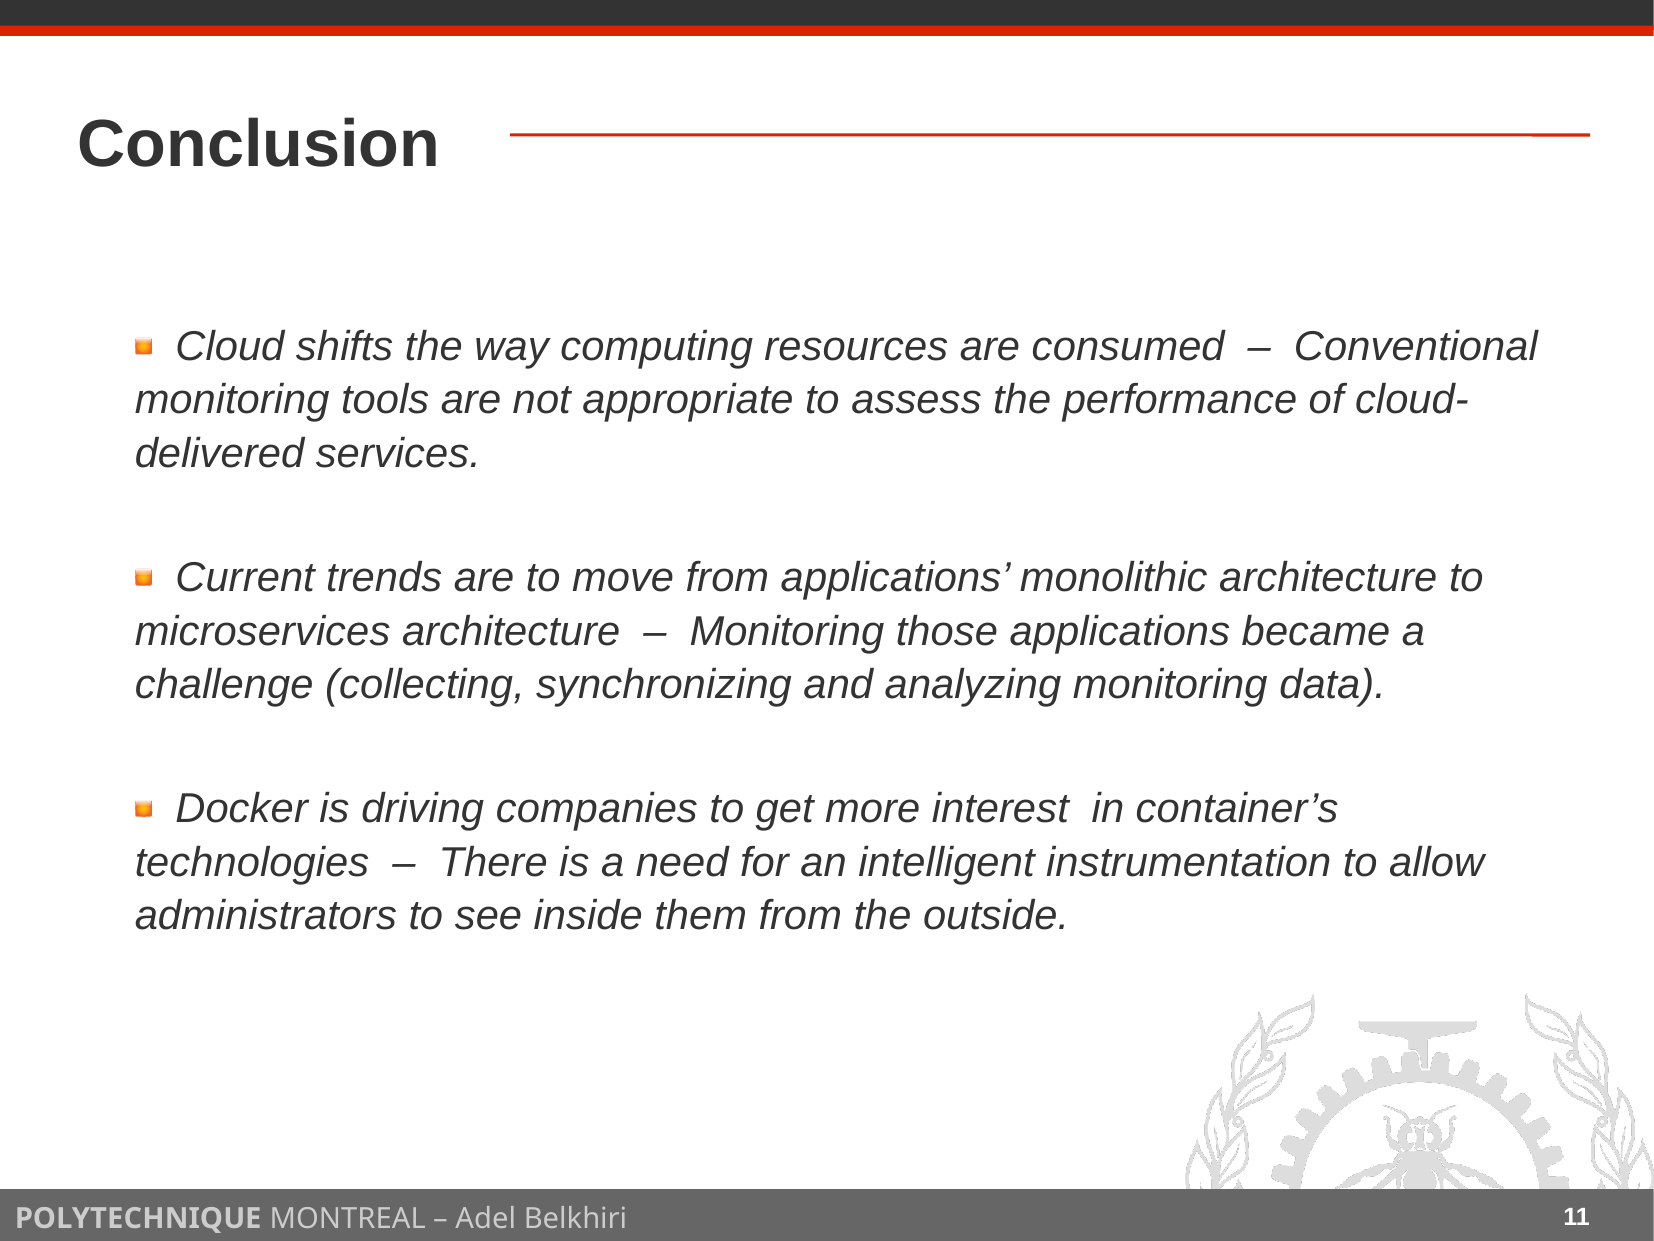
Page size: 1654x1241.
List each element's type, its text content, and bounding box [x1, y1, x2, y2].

text_box Conclusion [77, 70, 528, 169]
text_box POLYTECHNIQUE MONTREAL – Adel Belkhiri [0, 1189, 1548, 1241]
picture [1185, 968, 1654, 1216]
text_box 11 [1548, 1195, 1624, 1241]
text_box [0, 0, 1654, 36]
text_box Cloud shifts the way computing resources are consumed – Conventional monitoring tools are not appropriate to assess the performance of cloud-delivered services. Current trends are to move from applications’ monolithic architecture to microservices architecture – Monitoring those applications became a challenge (collecting, synchronizing and analyzing monitoring data). Docker is driving companies to get more interest in container’s technologies – There is a need for an intelligent instrumentation to allow administrators to see inside them from the outside. [45, 308, 1591, 1096]
